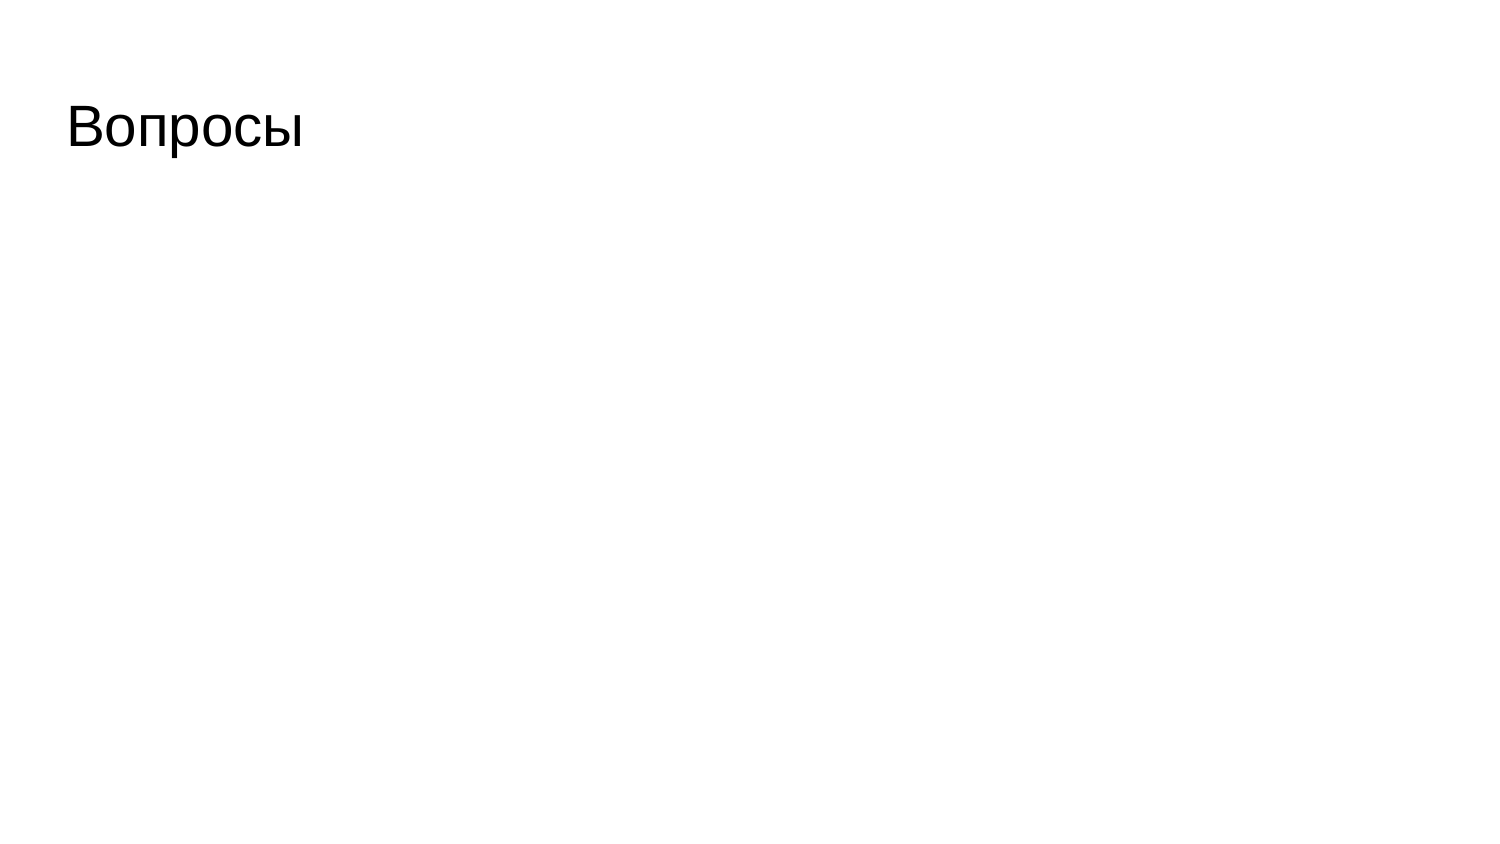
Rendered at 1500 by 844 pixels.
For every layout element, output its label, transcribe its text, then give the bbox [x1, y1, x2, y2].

title Вопросы [51, 72, 1449, 167]
